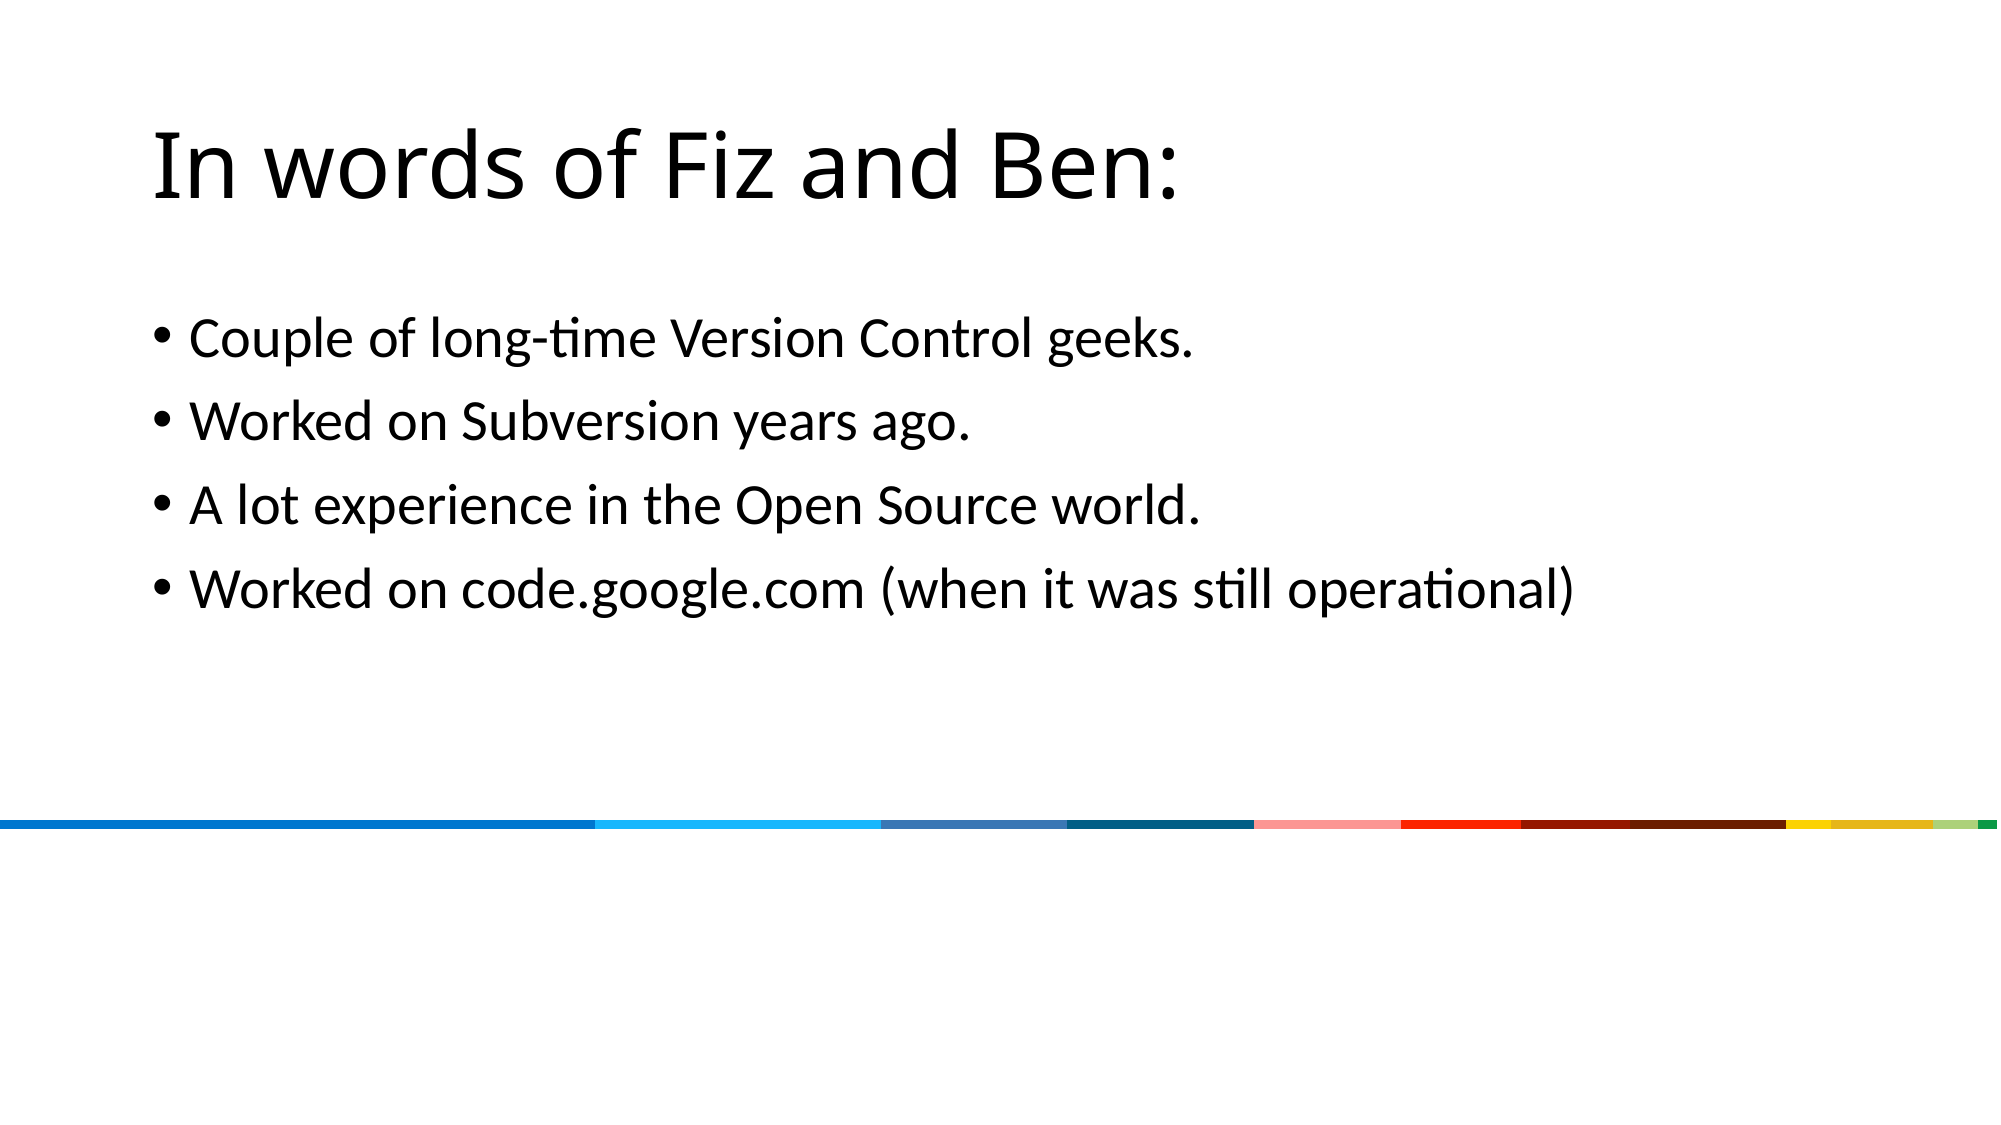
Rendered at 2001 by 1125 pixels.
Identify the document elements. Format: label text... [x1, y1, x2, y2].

list Couple of long-time Version Control geeks. Worked on Subversion years ago. A lot experience in the Open Source world. Worked on code.google.com (when it was still operational) [137, 299, 1863, 1014]
text_box [1863, 820, 1997, 829]
title In words of Fiz and Ben: [137, 59, 1863, 278]
text_box [0, 820, 137, 829]
